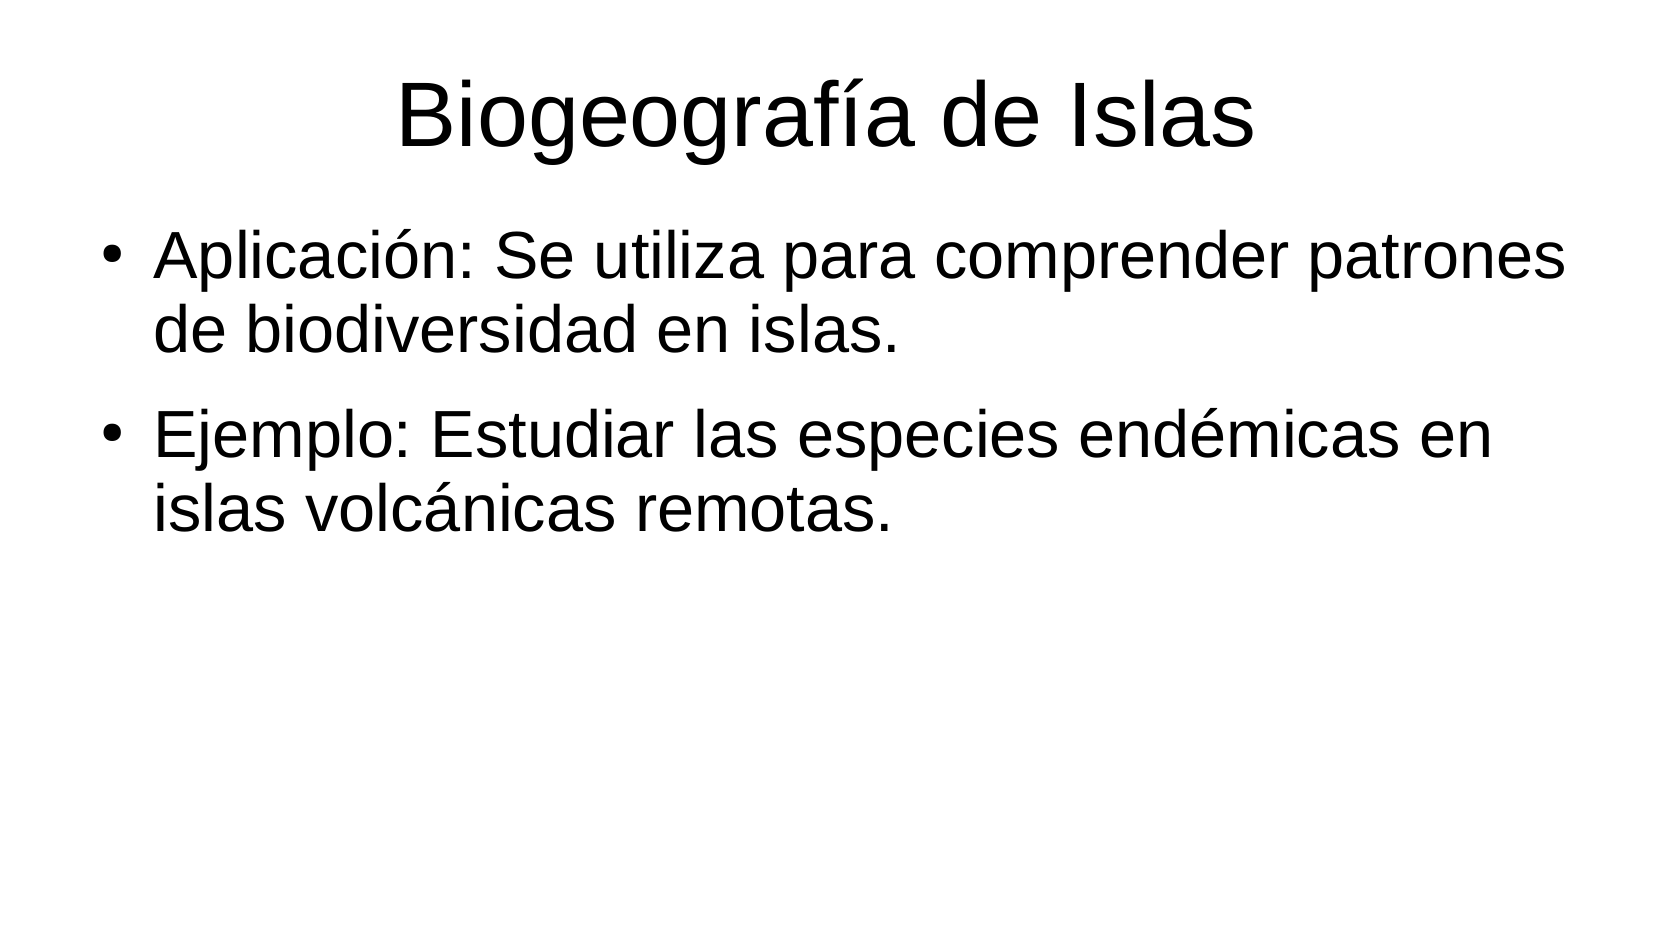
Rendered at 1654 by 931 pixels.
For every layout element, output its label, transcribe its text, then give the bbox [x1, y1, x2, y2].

list Aplicación: Se utiliza para comprender patrones de biodiversidad en islas. Ejemplo: Estudiar las especies endémicas en islas volcánicas remotas. [82, 217, 1571, 758]
title Biogeografía de Islas [82, 37, 1571, 193]
